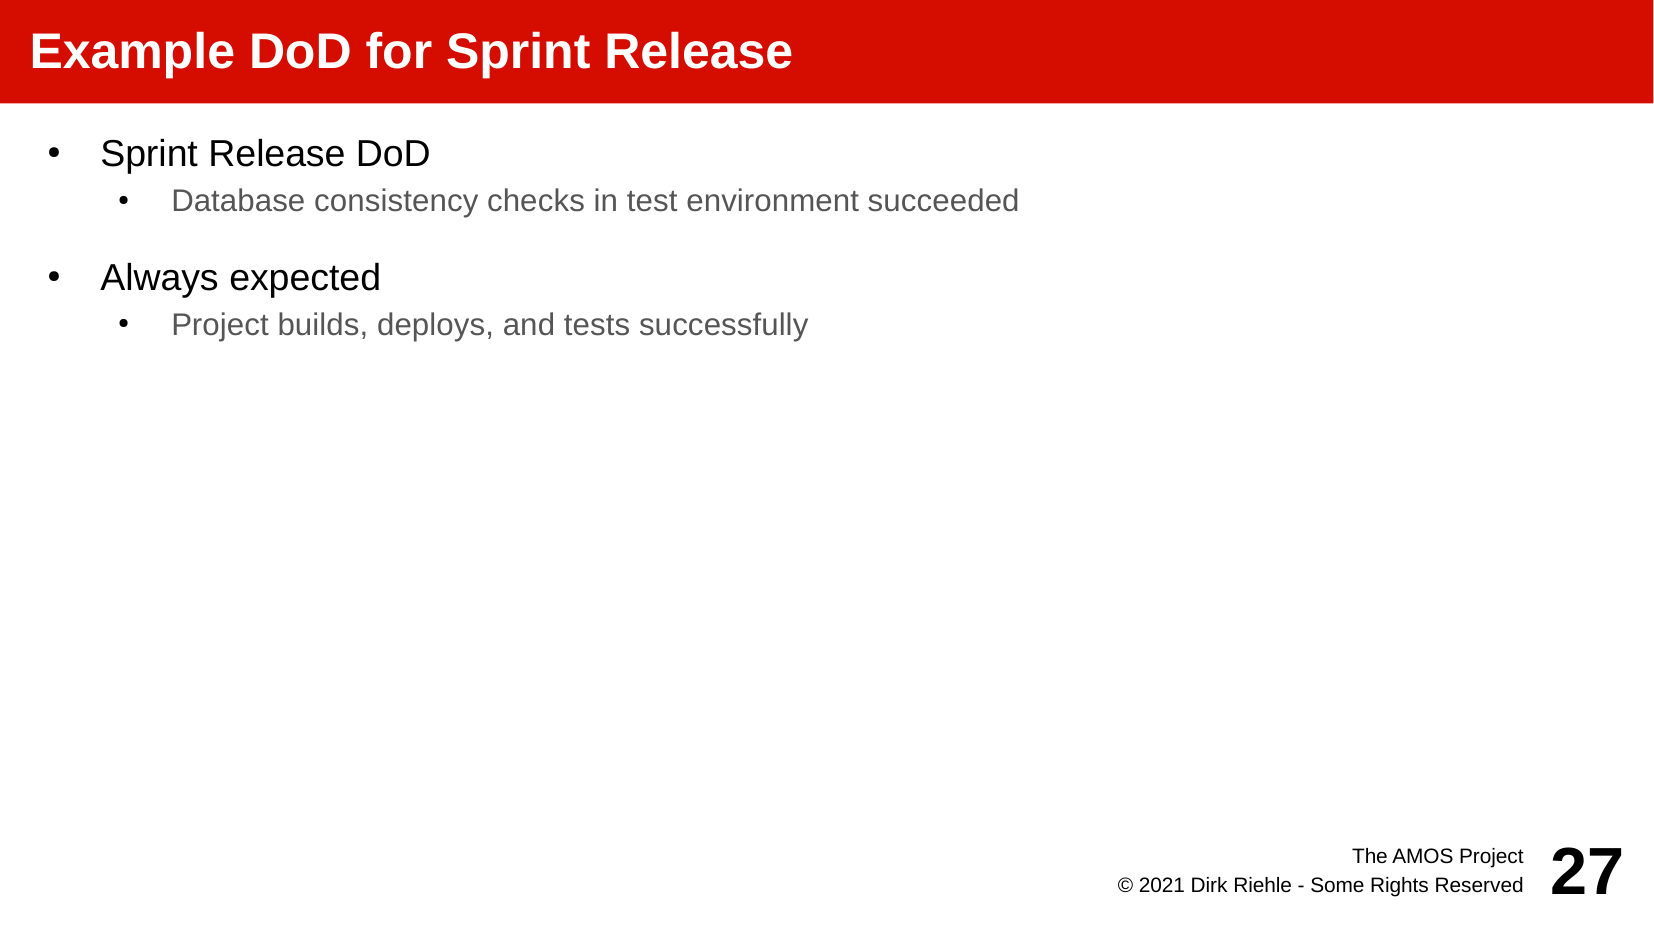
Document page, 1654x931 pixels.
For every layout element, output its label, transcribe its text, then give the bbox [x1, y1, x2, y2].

list Sprint Release DoD Database consistency checks in test environment succeeded Always expected Project builds, deploys, and tests successfully [29, 132, 1625, 813]
title Example DoD for Sprint Release [0, 0, 1654, 104]
